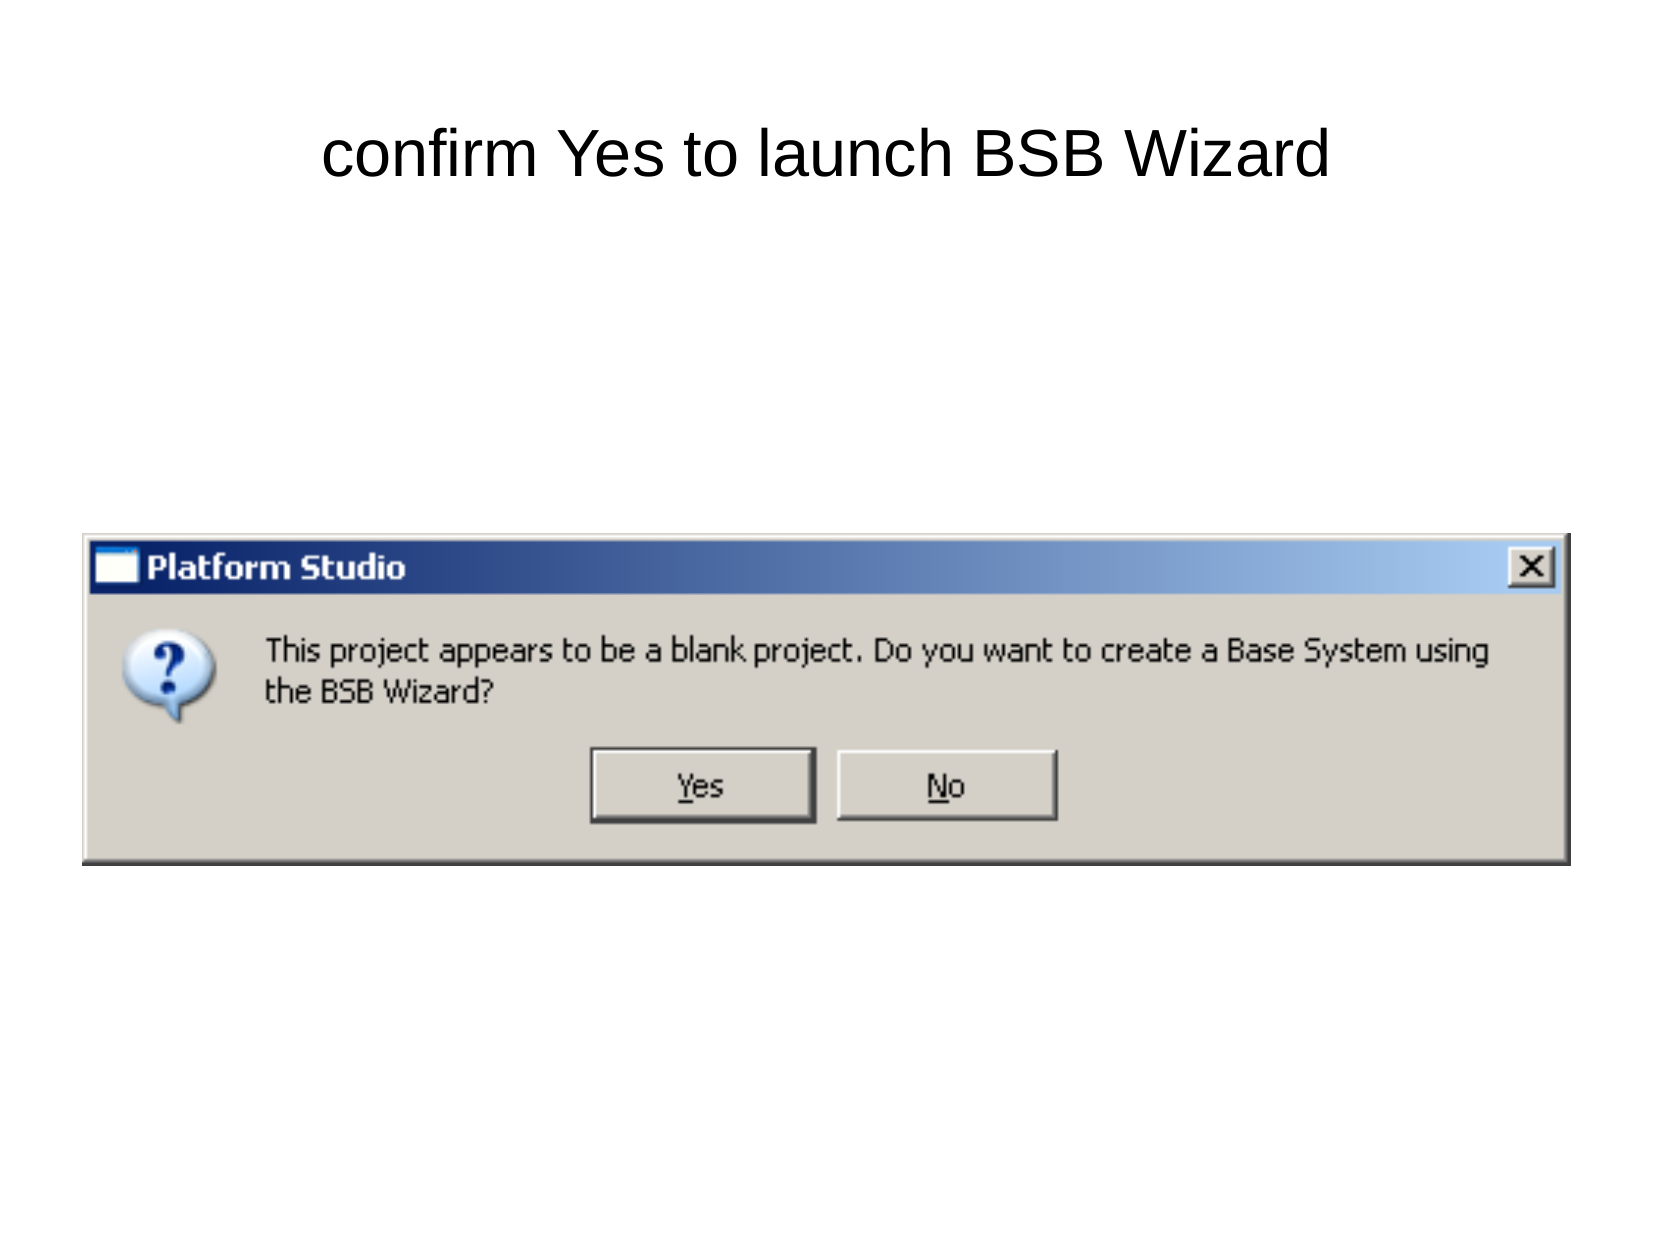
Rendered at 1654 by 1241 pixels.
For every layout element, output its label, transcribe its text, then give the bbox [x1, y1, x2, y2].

title confirm Yes to launch BSB Wizard [82, 49, 1571, 257]
picture [82, 533, 1571, 866]
